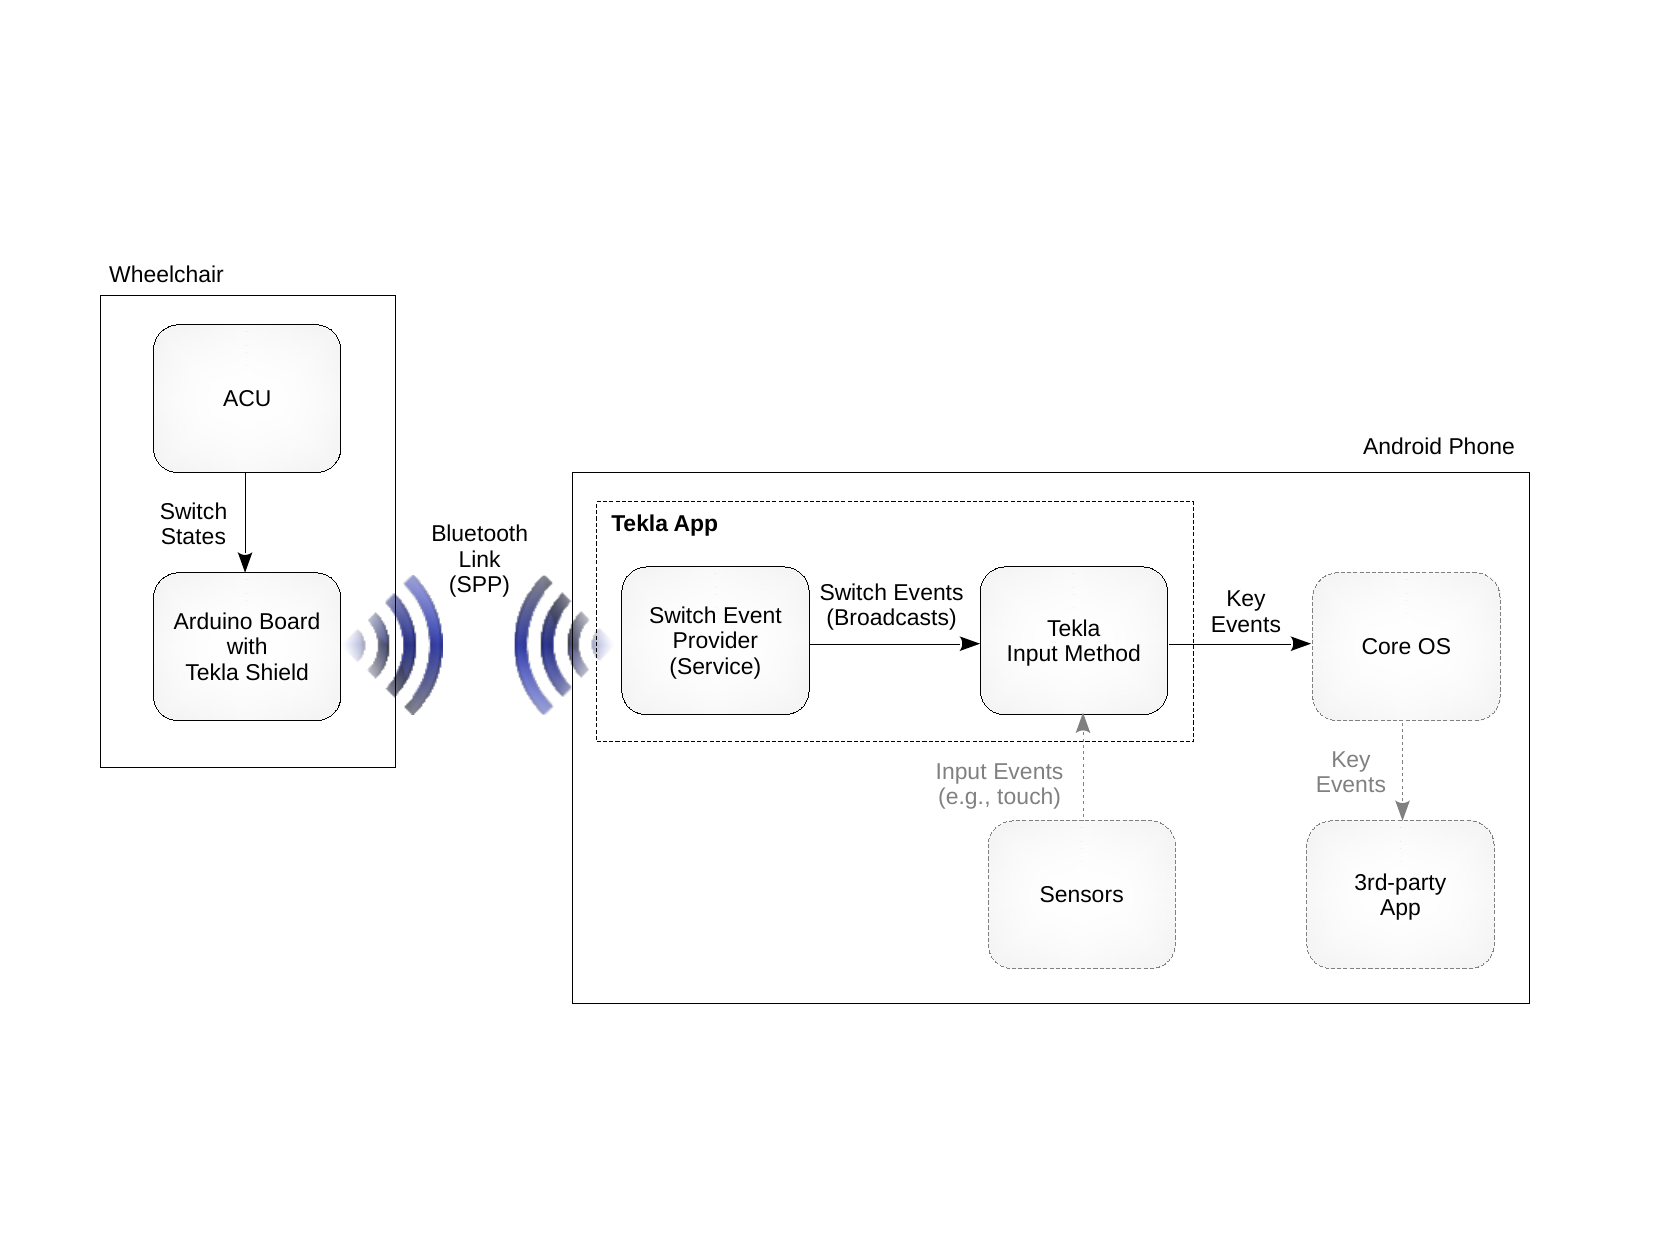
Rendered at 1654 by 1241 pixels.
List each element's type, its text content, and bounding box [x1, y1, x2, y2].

text_box Key Events [1278, 739, 1424, 806]
text_box Input Events (e.g., touch) [906, 751, 1093, 817]
text_box Key Events [1187, 578, 1306, 645]
text_box Tekla App [596, 502, 827, 544]
text_box Bluetooth Link (SPP) [407, 513, 552, 606]
picture [342, 575, 395, 715]
text_box 3rd-party App [1306, 820, 1495, 969]
picture [396, 575, 443, 715]
text_box ACU [153, 324, 341, 473]
picture [514, 575, 572, 715]
text_box Sensors [988, 820, 1176, 969]
picture [573, 575, 615, 715]
text_box Tekla Input Method [980, 566, 1168, 715]
text_box Arduino Board with Tekla Shield [153, 572, 341, 721]
text_box Wheelchair [94, 254, 331, 296]
text_box Android Phone [1293, 426, 1530, 467]
text_box Switch Events (Broadcasts) [797, 571, 987, 668]
text_box Switch Event Provider (Service) [621, 566, 810, 715]
text_box Core OS [1312, 572, 1501, 721]
text_box Switch States [121, 491, 266, 557]
